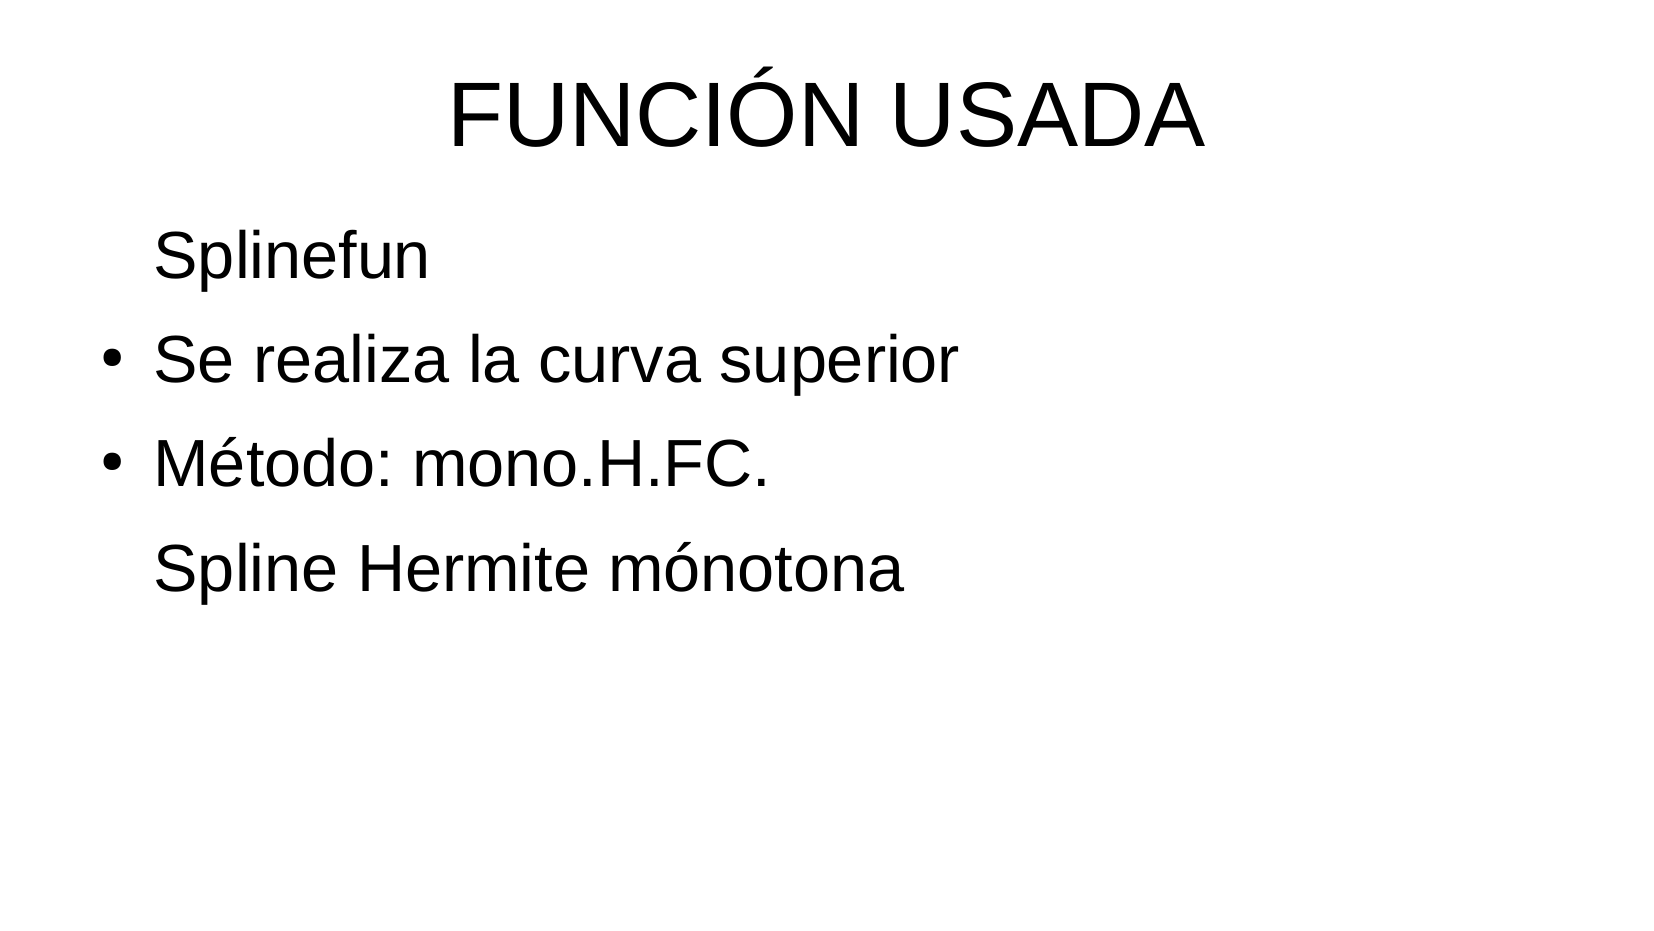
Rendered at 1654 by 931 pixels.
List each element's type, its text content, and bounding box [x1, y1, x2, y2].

title FUNCIÓN USADA [82, 37, 1571, 193]
list Splinefun Se realiza la curva superior Método: mono.H.FC. Spline Hermite mónotona [82, 217, 1571, 758]
